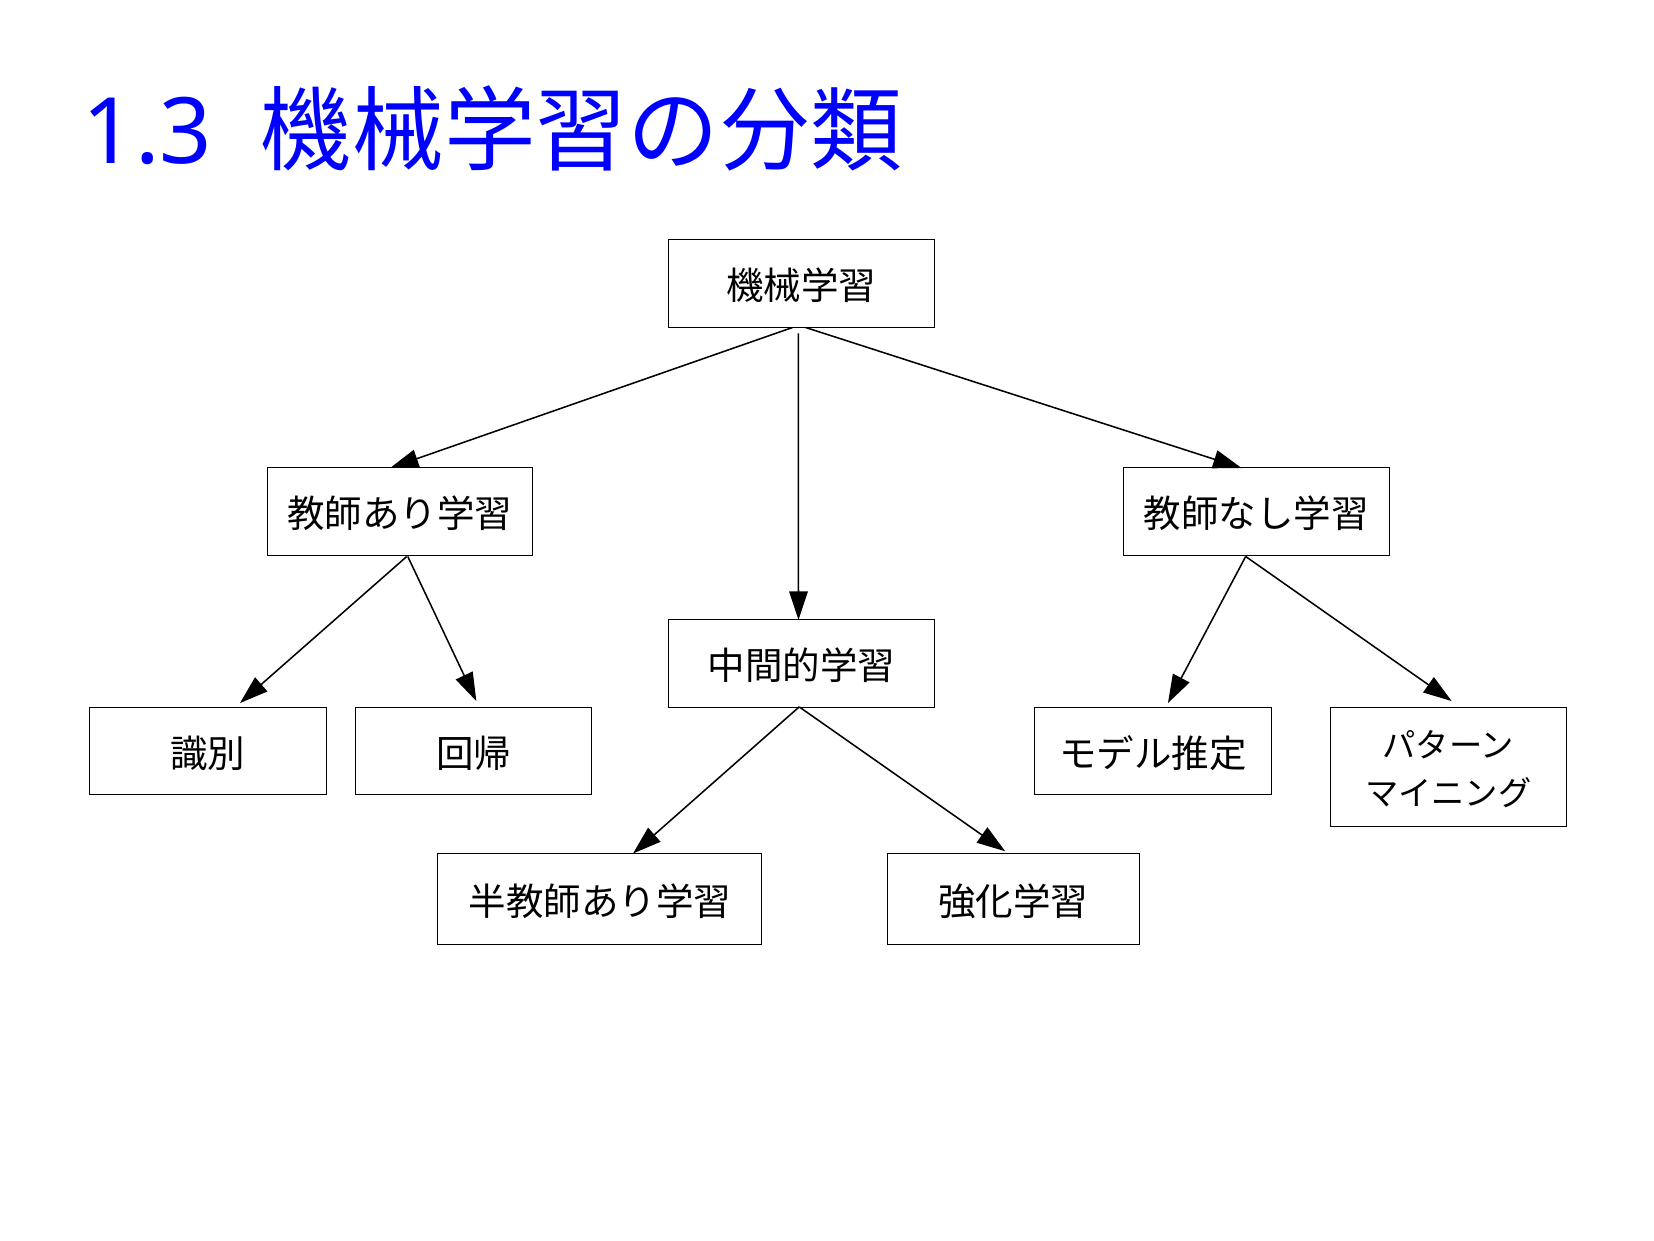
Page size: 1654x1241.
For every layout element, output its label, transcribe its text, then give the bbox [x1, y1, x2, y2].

text_box 回帰 [355, 707, 592, 795]
text_box 識別 [89, 707, 327, 795]
text_box パターン マイニング [1330, 707, 1567, 827]
text_box モデル推定 [1034, 707, 1272, 795]
text_box 半教師あり学習 [437, 853, 762, 945]
text_box 教師なし学習 [1123, 467, 1390, 556]
title 1.3 機械学習の分類 [82, 49, 1595, 207]
text_box 中間的学習 [668, 619, 935, 708]
text_box 強化学習 [887, 853, 1140, 945]
text_box 機械学習 [668, 239, 935, 328]
text_box 教師あり学習 [267, 467, 533, 556]
